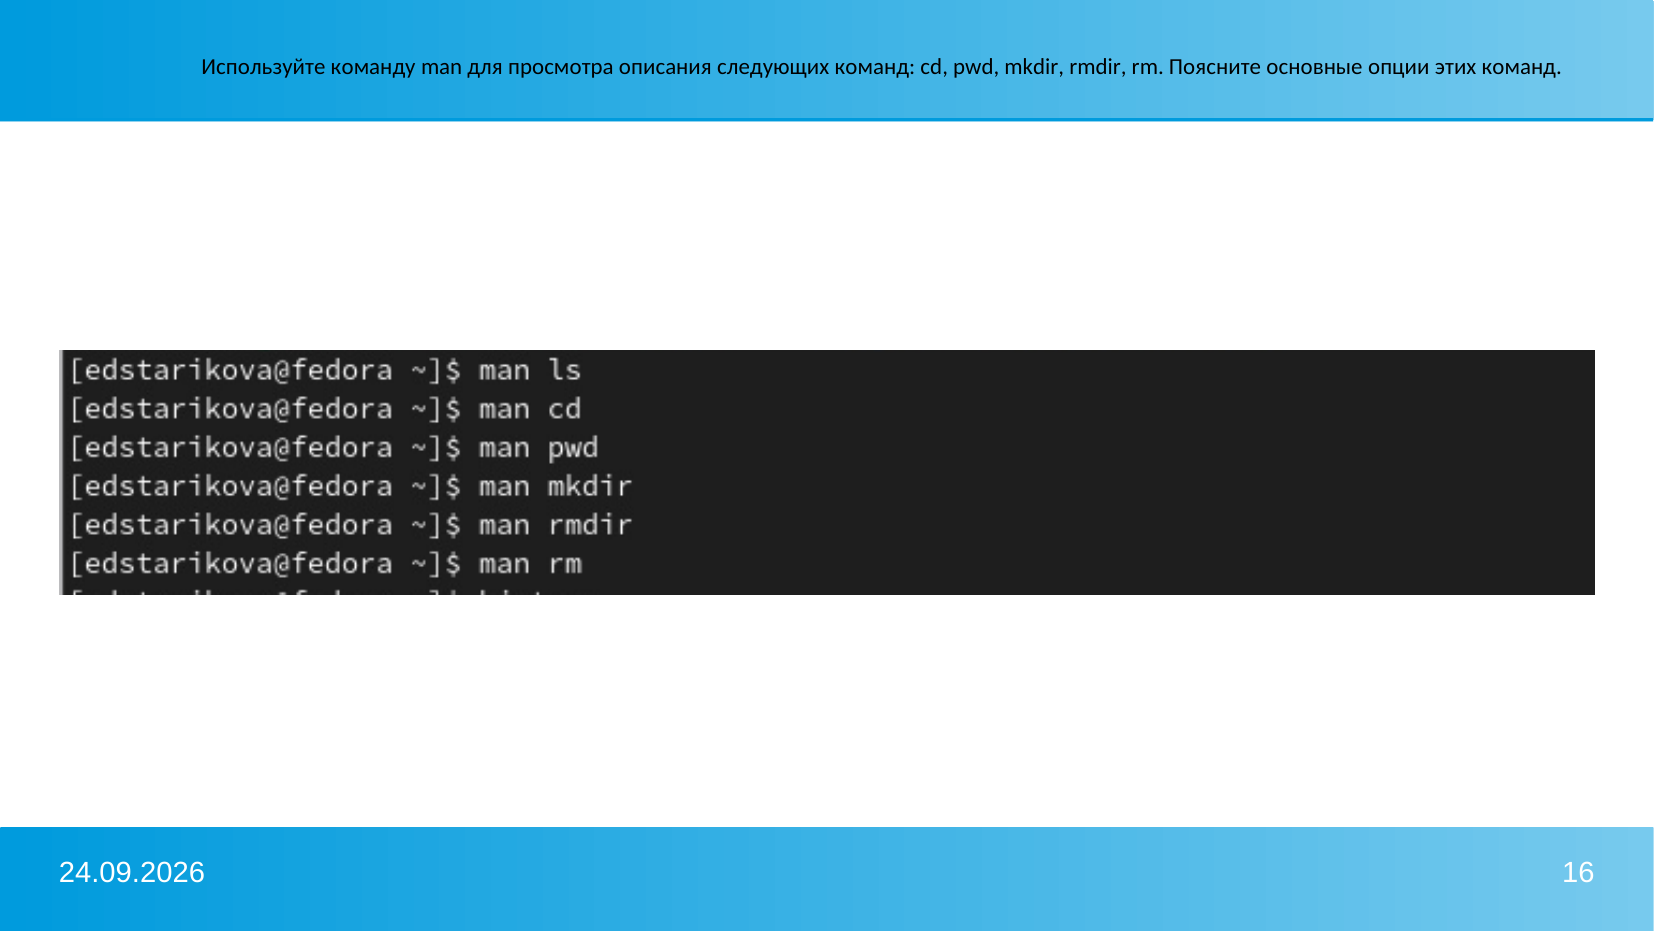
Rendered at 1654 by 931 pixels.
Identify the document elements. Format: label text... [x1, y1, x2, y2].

title Используйте команду man для просмотра описания следующих команд: cd, pwd, mkdir, rmdir, rm. Поясните основные опции этих команд. [59, 29, 1595, 108]
picture [59, 350, 1595, 595]
